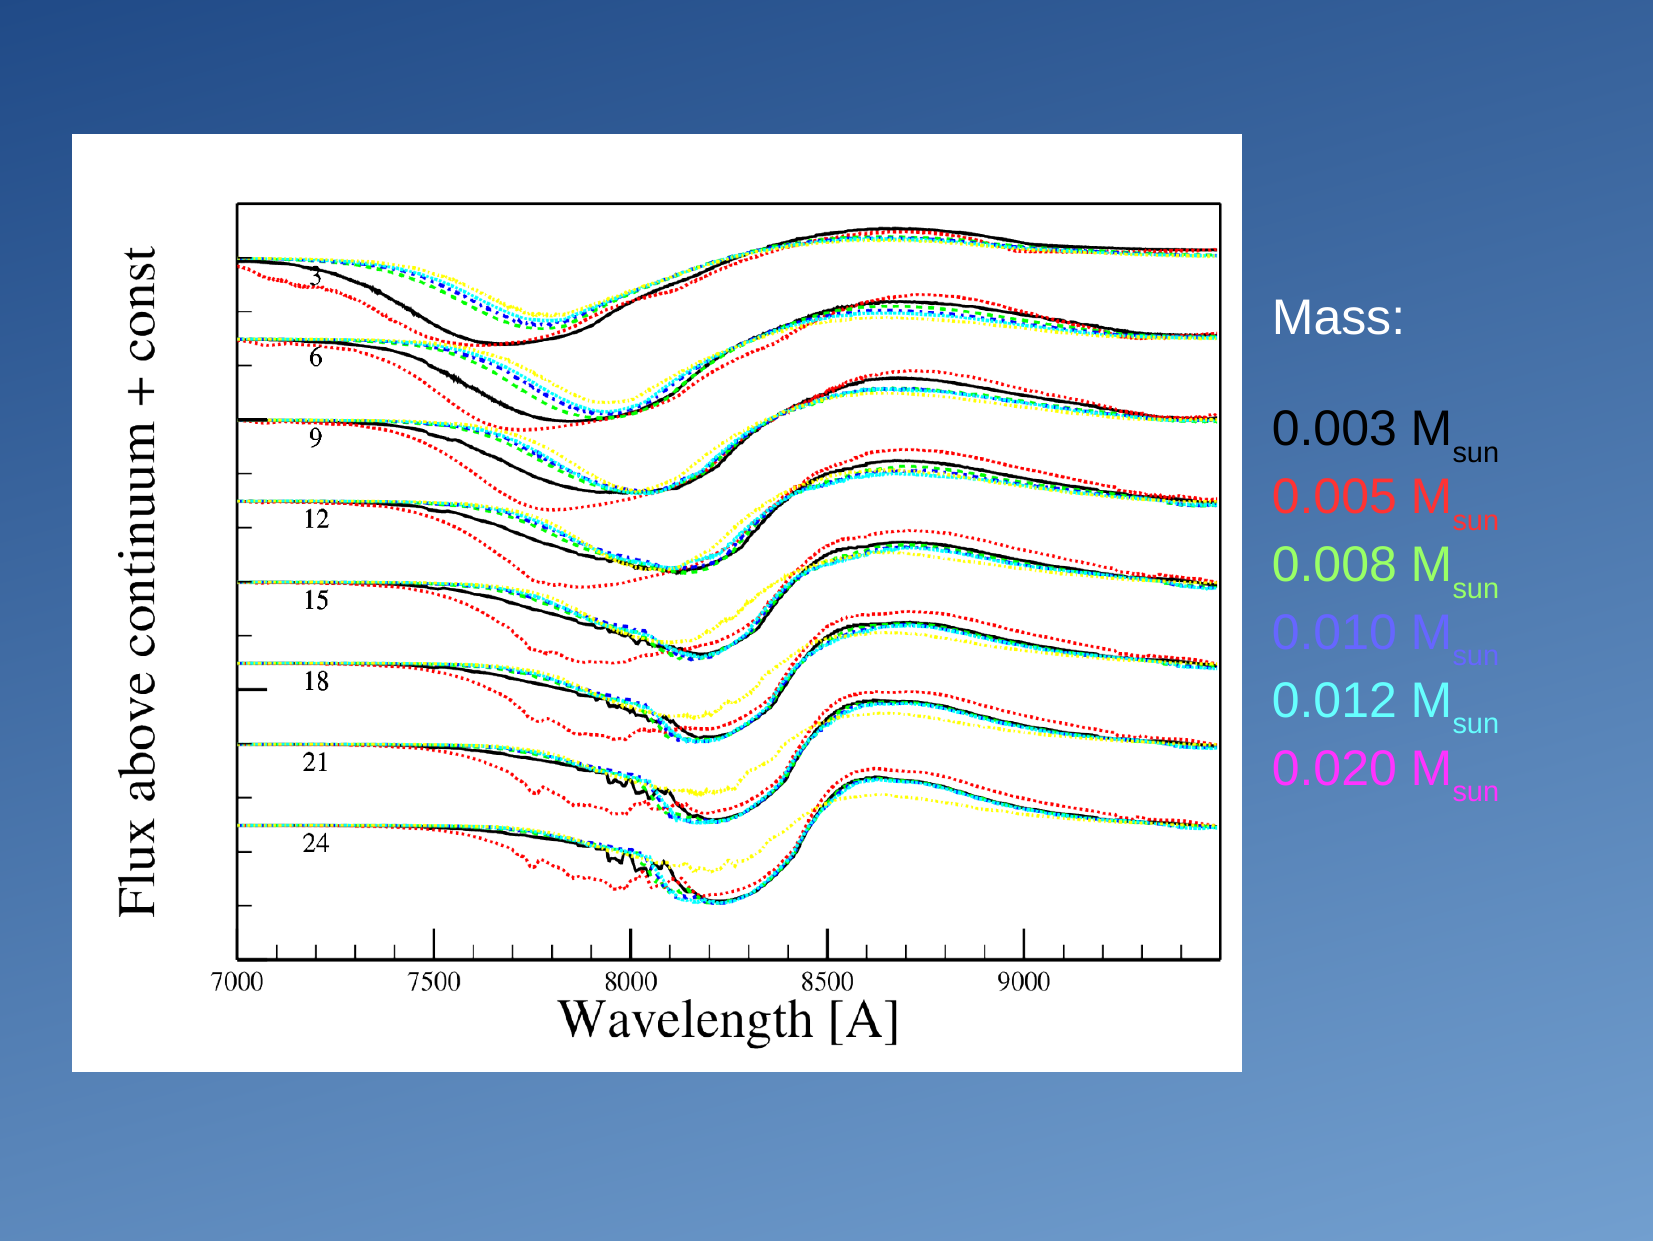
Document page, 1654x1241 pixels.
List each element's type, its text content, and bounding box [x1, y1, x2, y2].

text_box Mass: 0.003 Msun 0.005 Msun 0.008 Msun 0.010 Msun 0.012 Msun 0.020 Msun [1271, 289, 1576, 808]
picture [72, 133, 1243, 1072]
